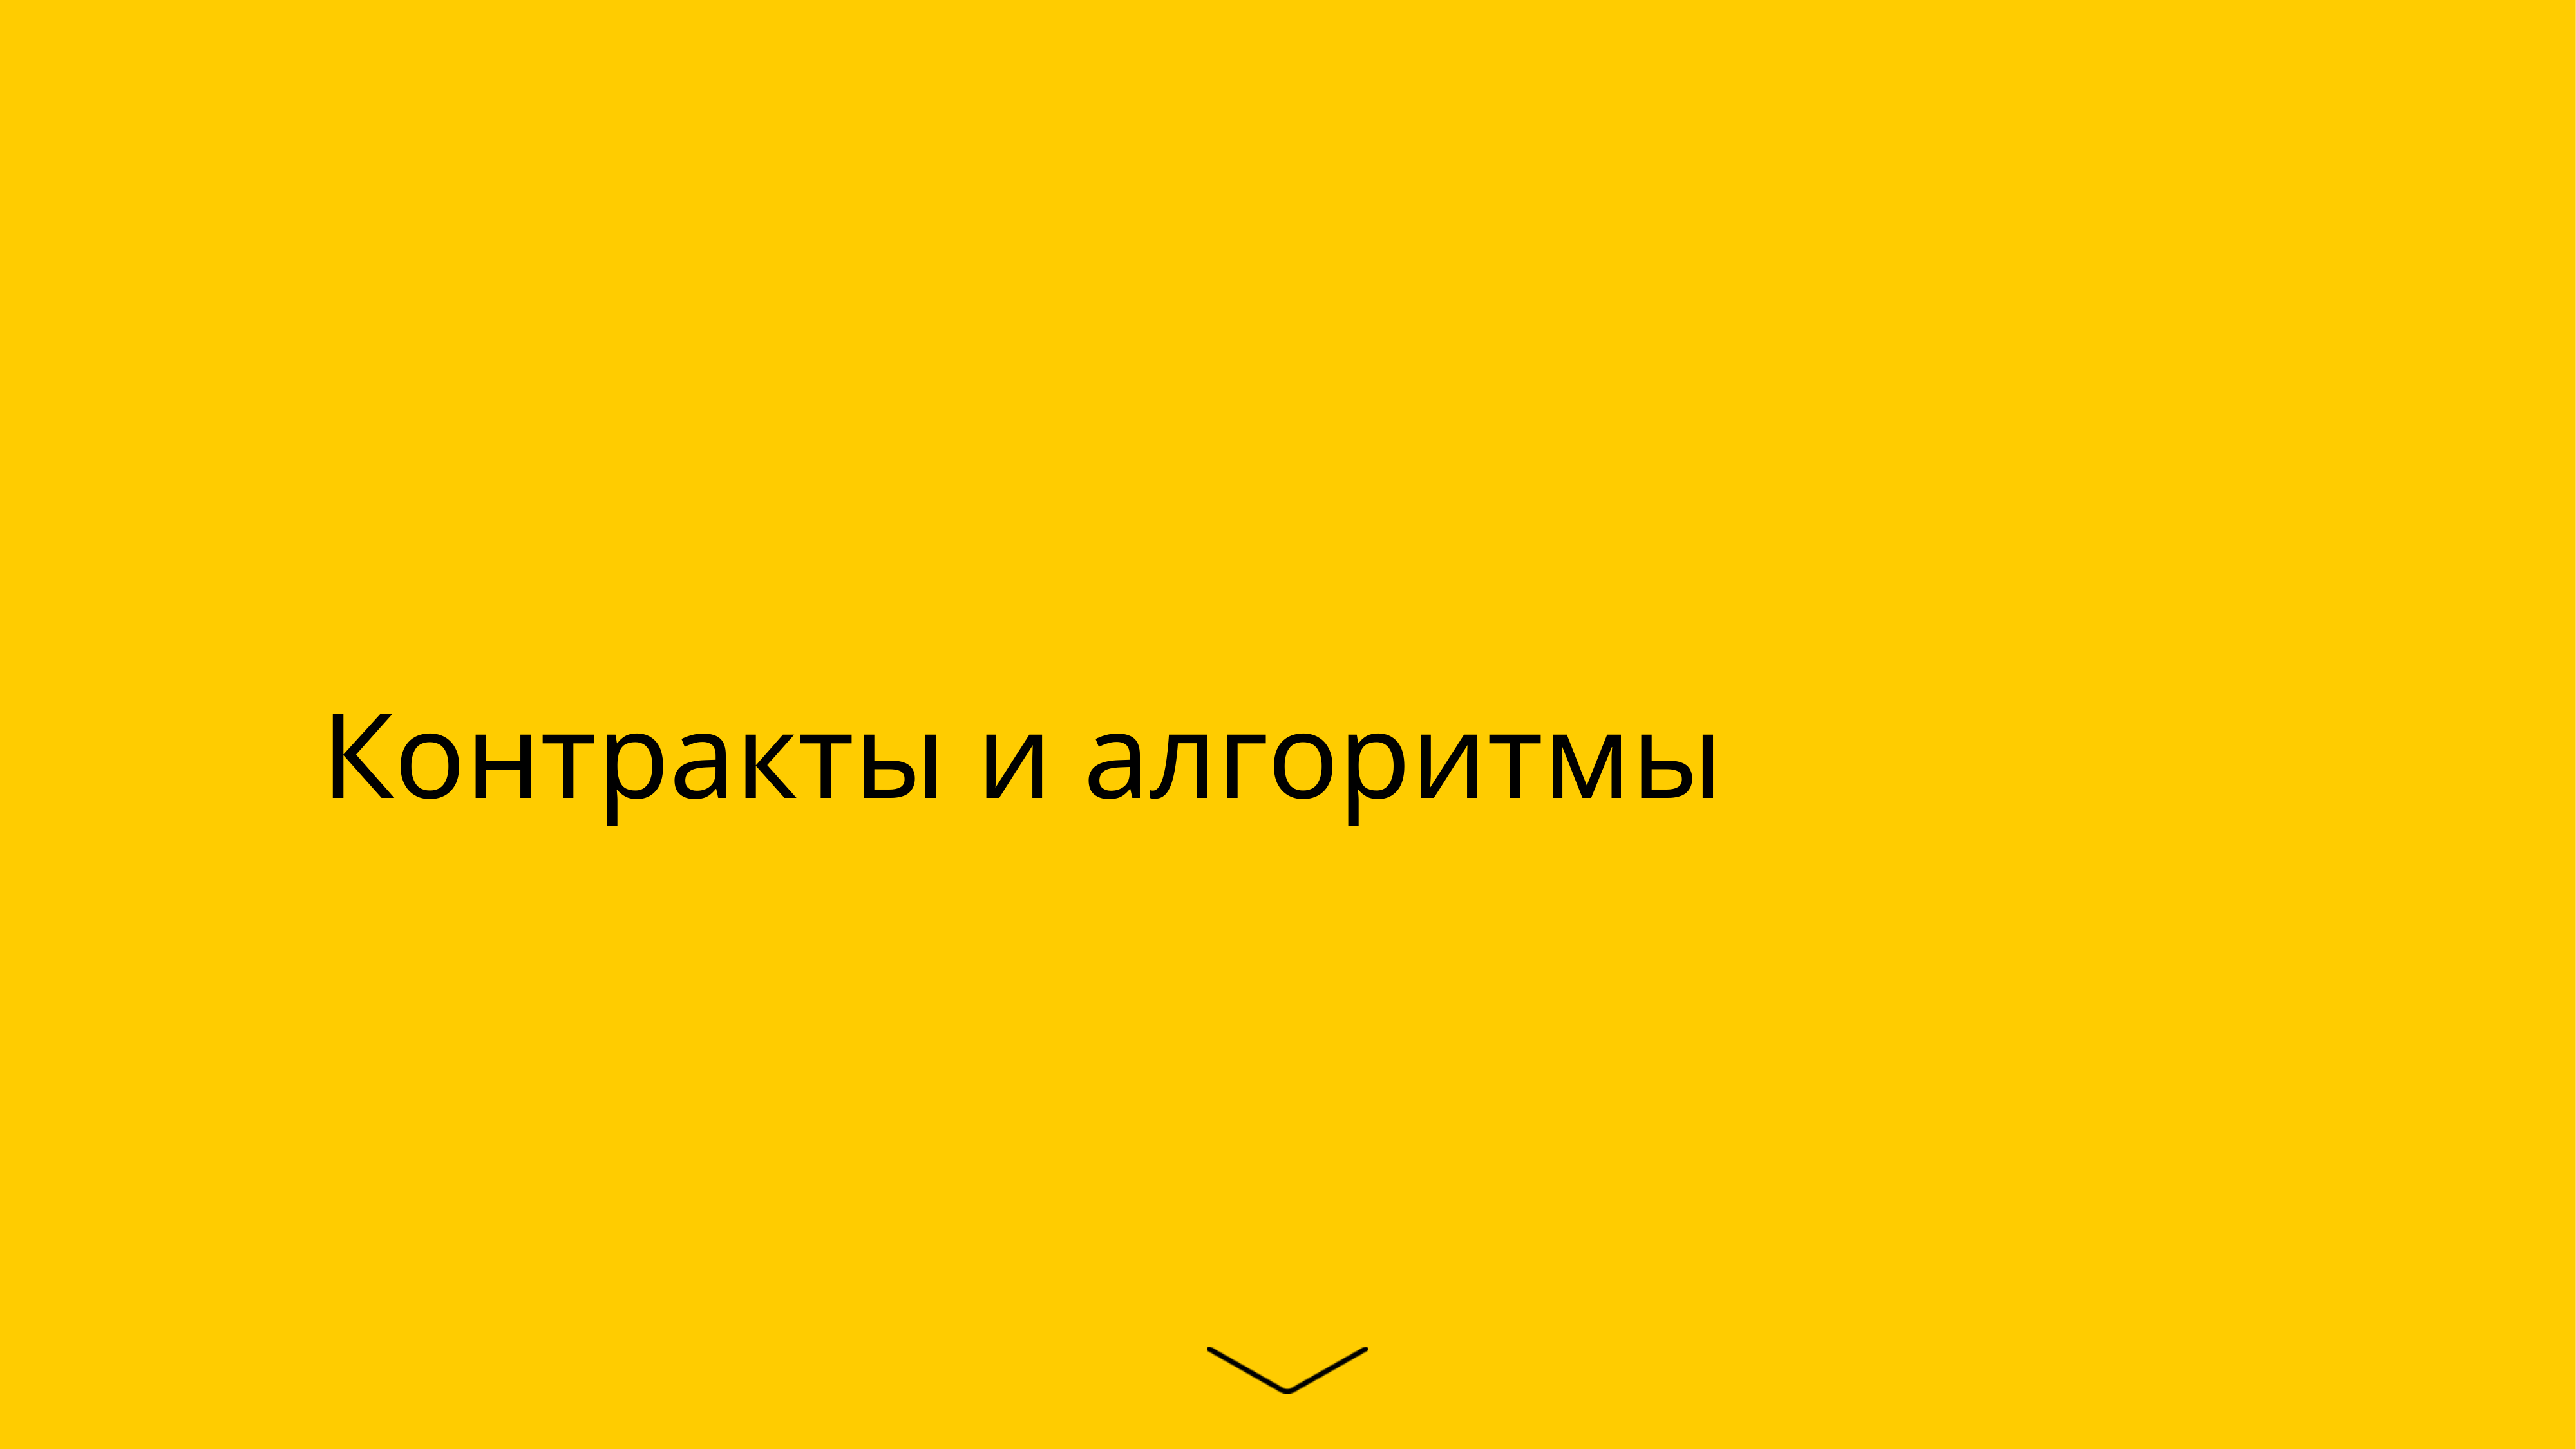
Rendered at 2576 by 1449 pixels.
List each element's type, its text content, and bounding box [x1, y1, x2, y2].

title Контракты и алгоритмы [321, 429, 2253, 1074]
picture [1207, 1347, 1368, 1396]
